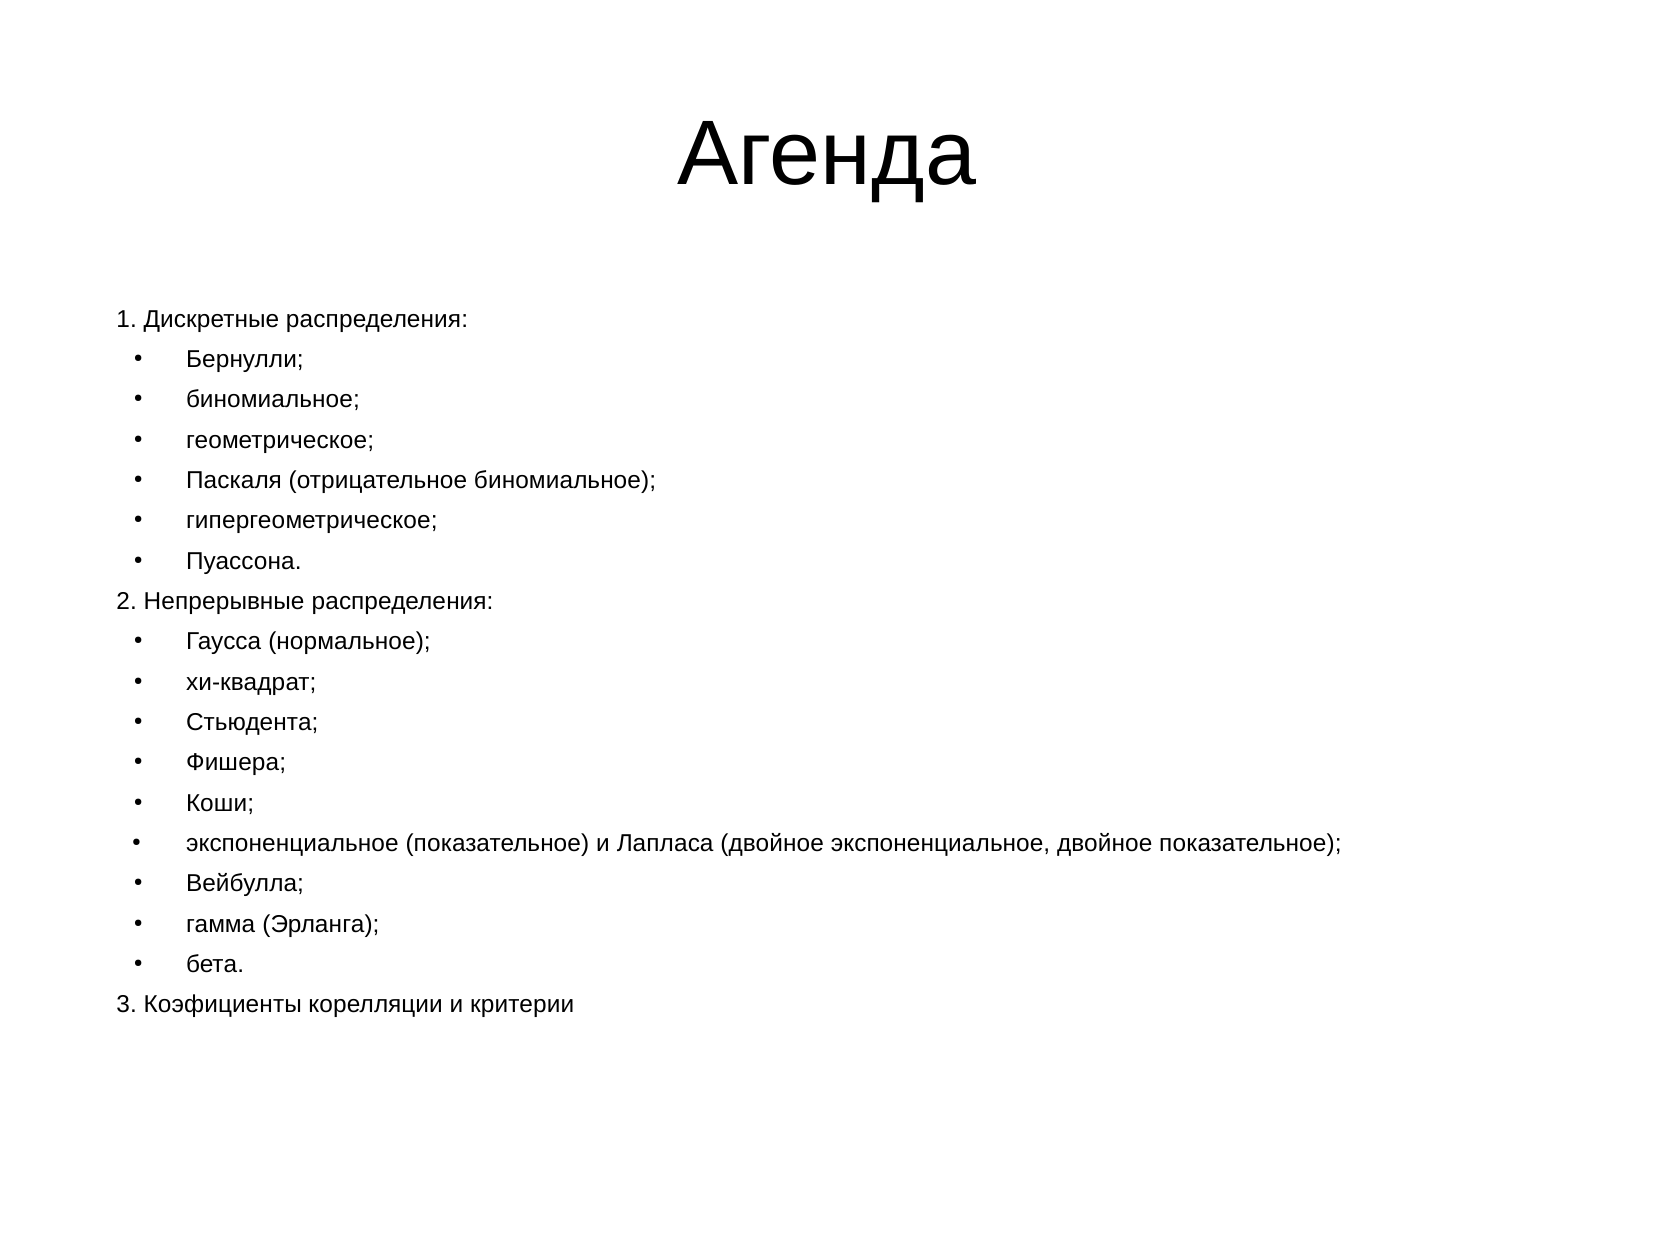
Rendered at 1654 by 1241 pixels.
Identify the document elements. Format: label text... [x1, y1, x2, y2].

list 1. Дискретные распределения: Бернулли; биномиальное; геометрическое; Паскаля (отрицательное биномиальное); гипергеометрическое; Пуассона. 2. Непрерывные распределения: Гаусса (нормальное); хи-квадрат; Стьюдента; Фишера; Коши; экспоненциальное (показательное) и Лапласа (двойное экспоненциальное, двойное показательное); Вейбулла; гамма (Эрланга); бета. 3. Коэфициенты корелляции и критерии [101, 300, 1591, 1021]
title Агенда [82, 49, 1571, 257]
